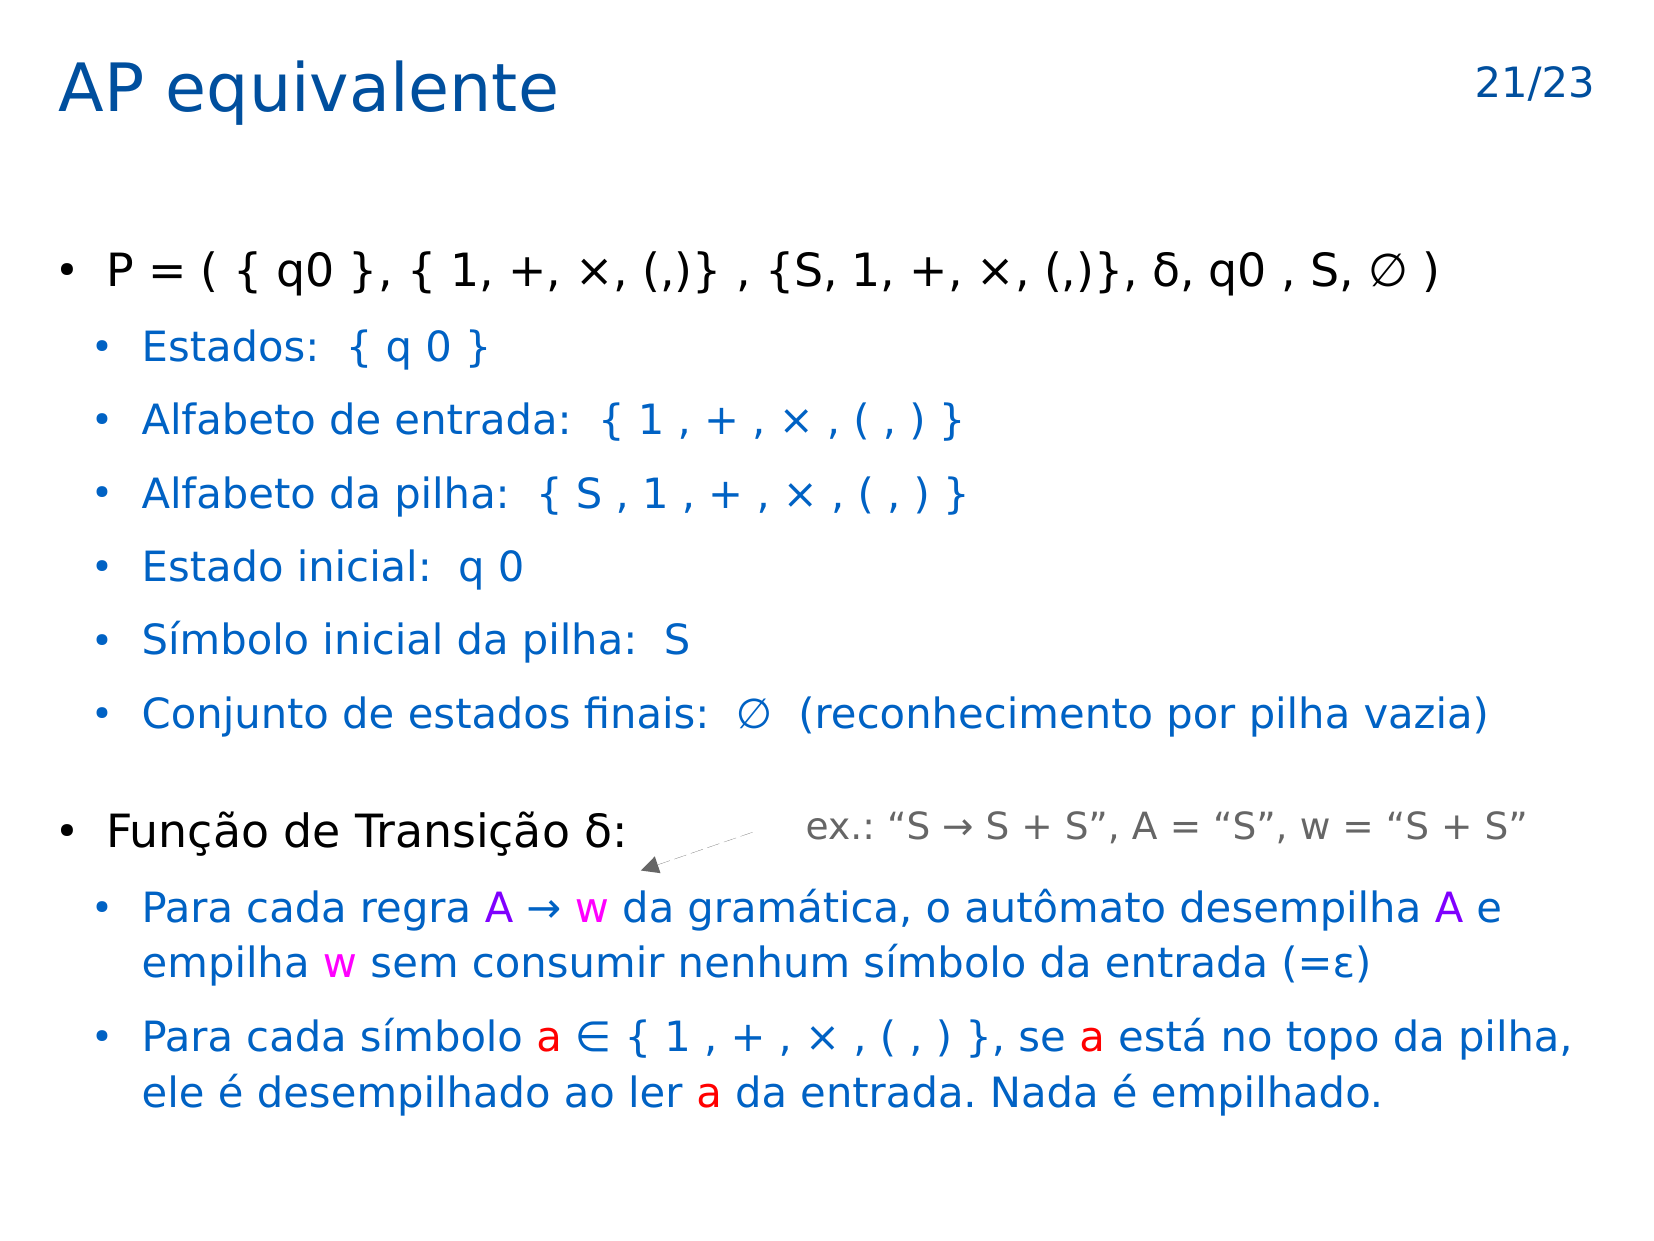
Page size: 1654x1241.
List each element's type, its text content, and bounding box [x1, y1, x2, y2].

title AP equivalente [59, 29, 1625, 148]
list P = ( { q0 }, { 1, +, ×, (,)} , {S, 1, +, ×, (,)}, δ, q0 , S, ∅ ) Estados: { q 0 } Alfabeto de entrada: { 1 , + , × , ( , ) } Alfabeto da pilha: { S , 1 , + , × , ( , ) } Estado inicial: q 0 Símbolo inicial da pilha: S Conjunto de estados finais: ∅ (reconhecimento por pilha vazia) Função de Transição δ: Para cada regra A → w da gramática, o autômato desempilha A e empilha w sem consumir nenhum símbolo da entrada (=ε) Para cada símbolo a ∈ { 1 , + , × , ( , ) }, se a está no topo da pilha, ele é desempilhado ao ler a da entrada. Nada é empilhado. [59, 236, 1595, 1211]
text_box ex.: “S → S + S”, A = “S”, w = “S + S” [790, 797, 1544, 856]
